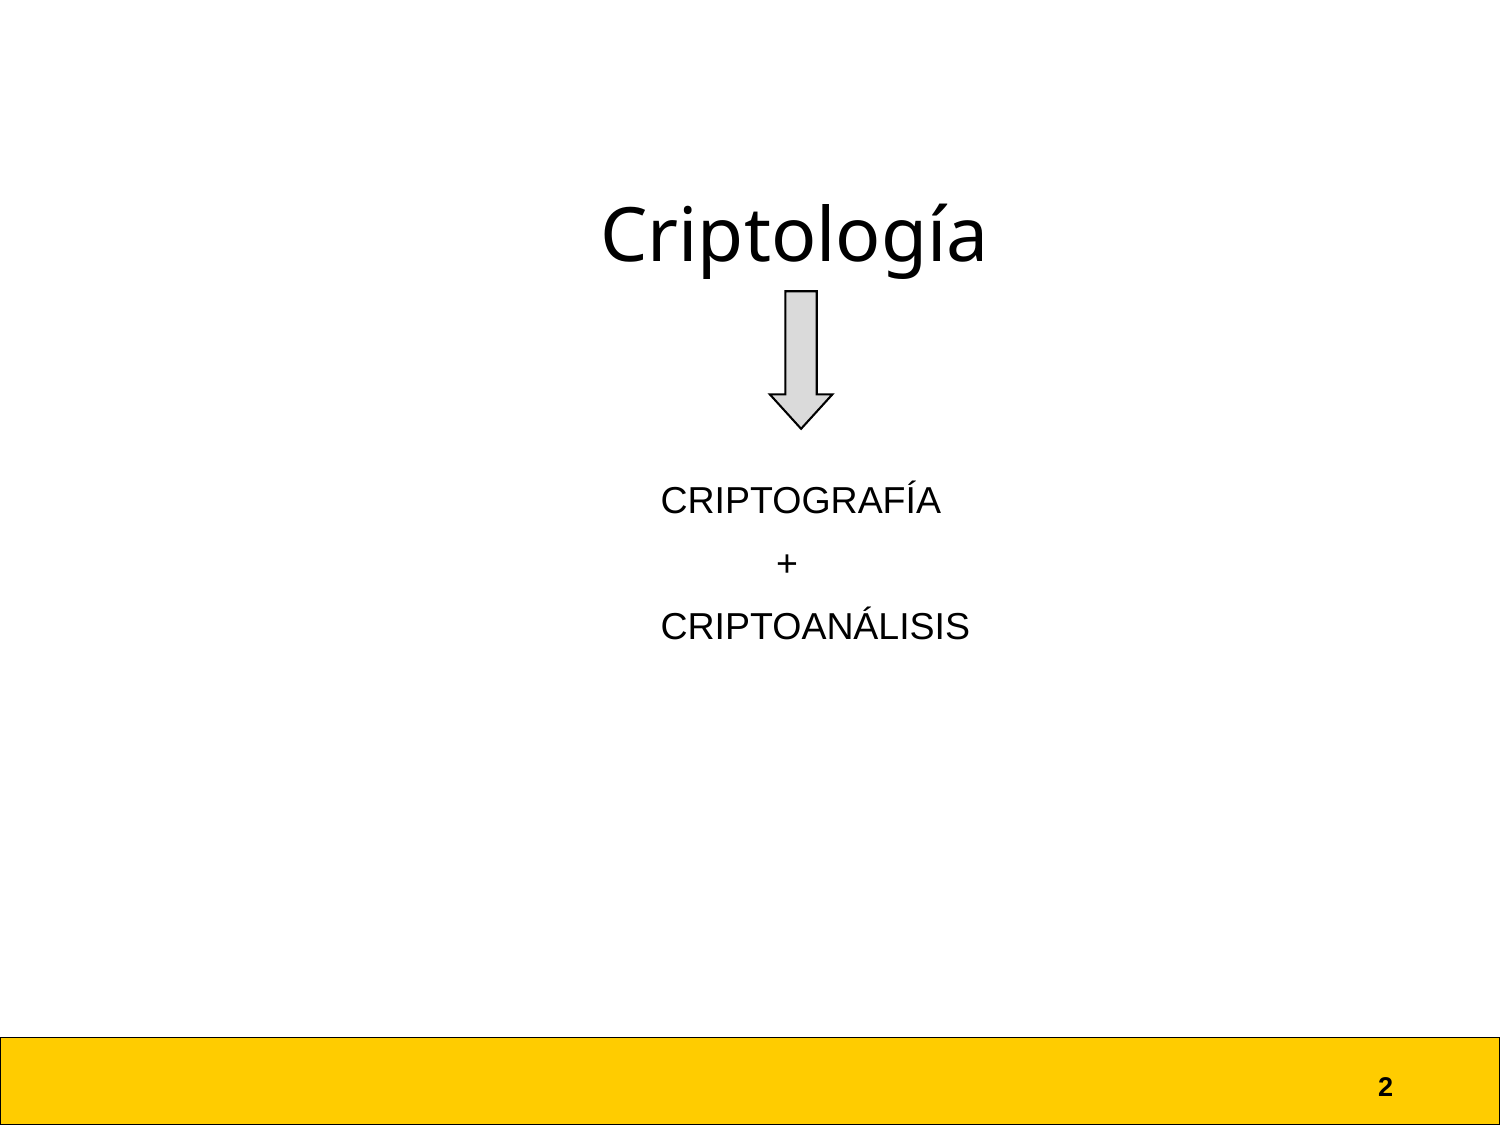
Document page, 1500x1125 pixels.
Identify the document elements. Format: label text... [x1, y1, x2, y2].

title Criptología [107, 103, 1483, 292]
text_box [769, 291, 833, 429]
text_box CRIPTOGRAFÍA + CRIPTOANÁLISIS [645, 451, 1034, 804]
